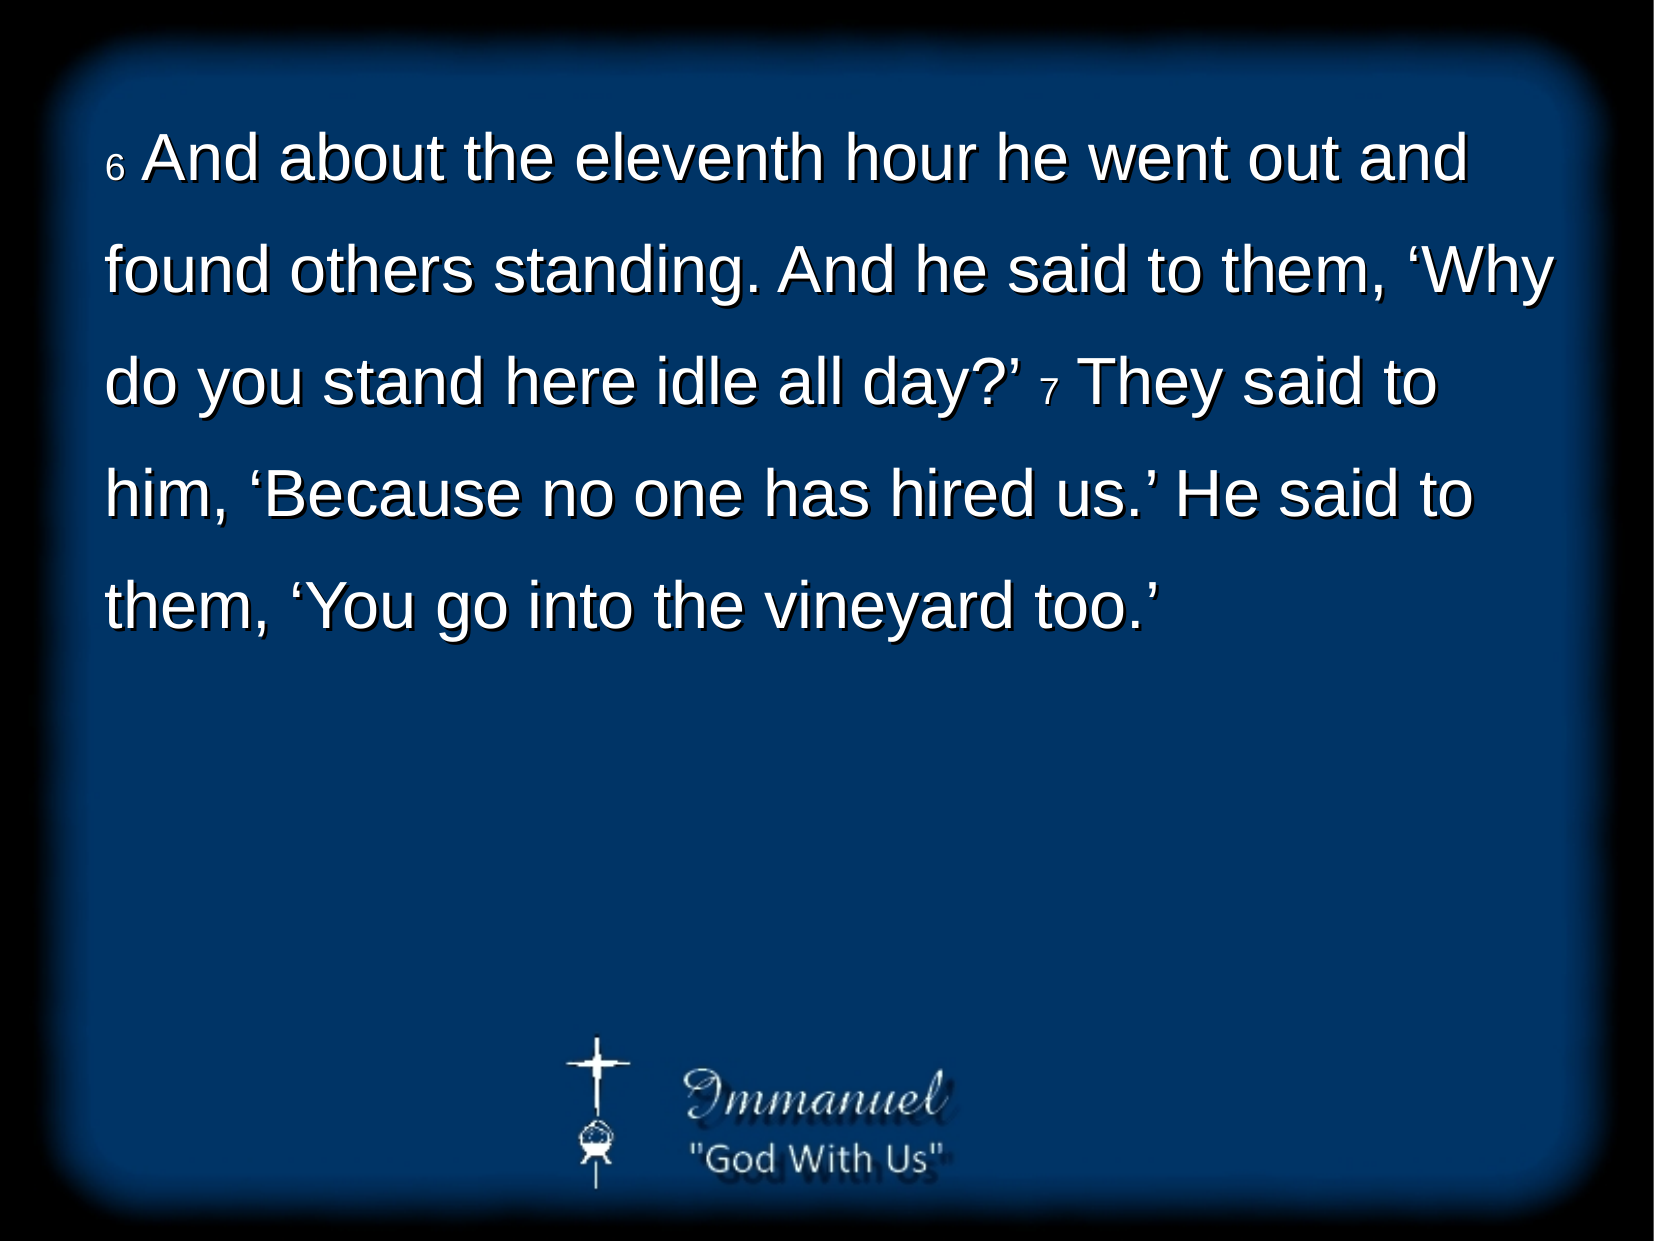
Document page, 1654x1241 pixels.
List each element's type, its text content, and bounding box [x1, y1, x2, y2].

text_box 6 And about the eleventh hour he went out and found others standing. And he said to them, ‘Why do you stand here idle all day?’ 7 They said to him, ‘Because no one has hired us.’ He said to them, ‘You go into the vineyard too.’ [90, 75, 1576, 614]
picture [0, 0, 1654, 1241]
